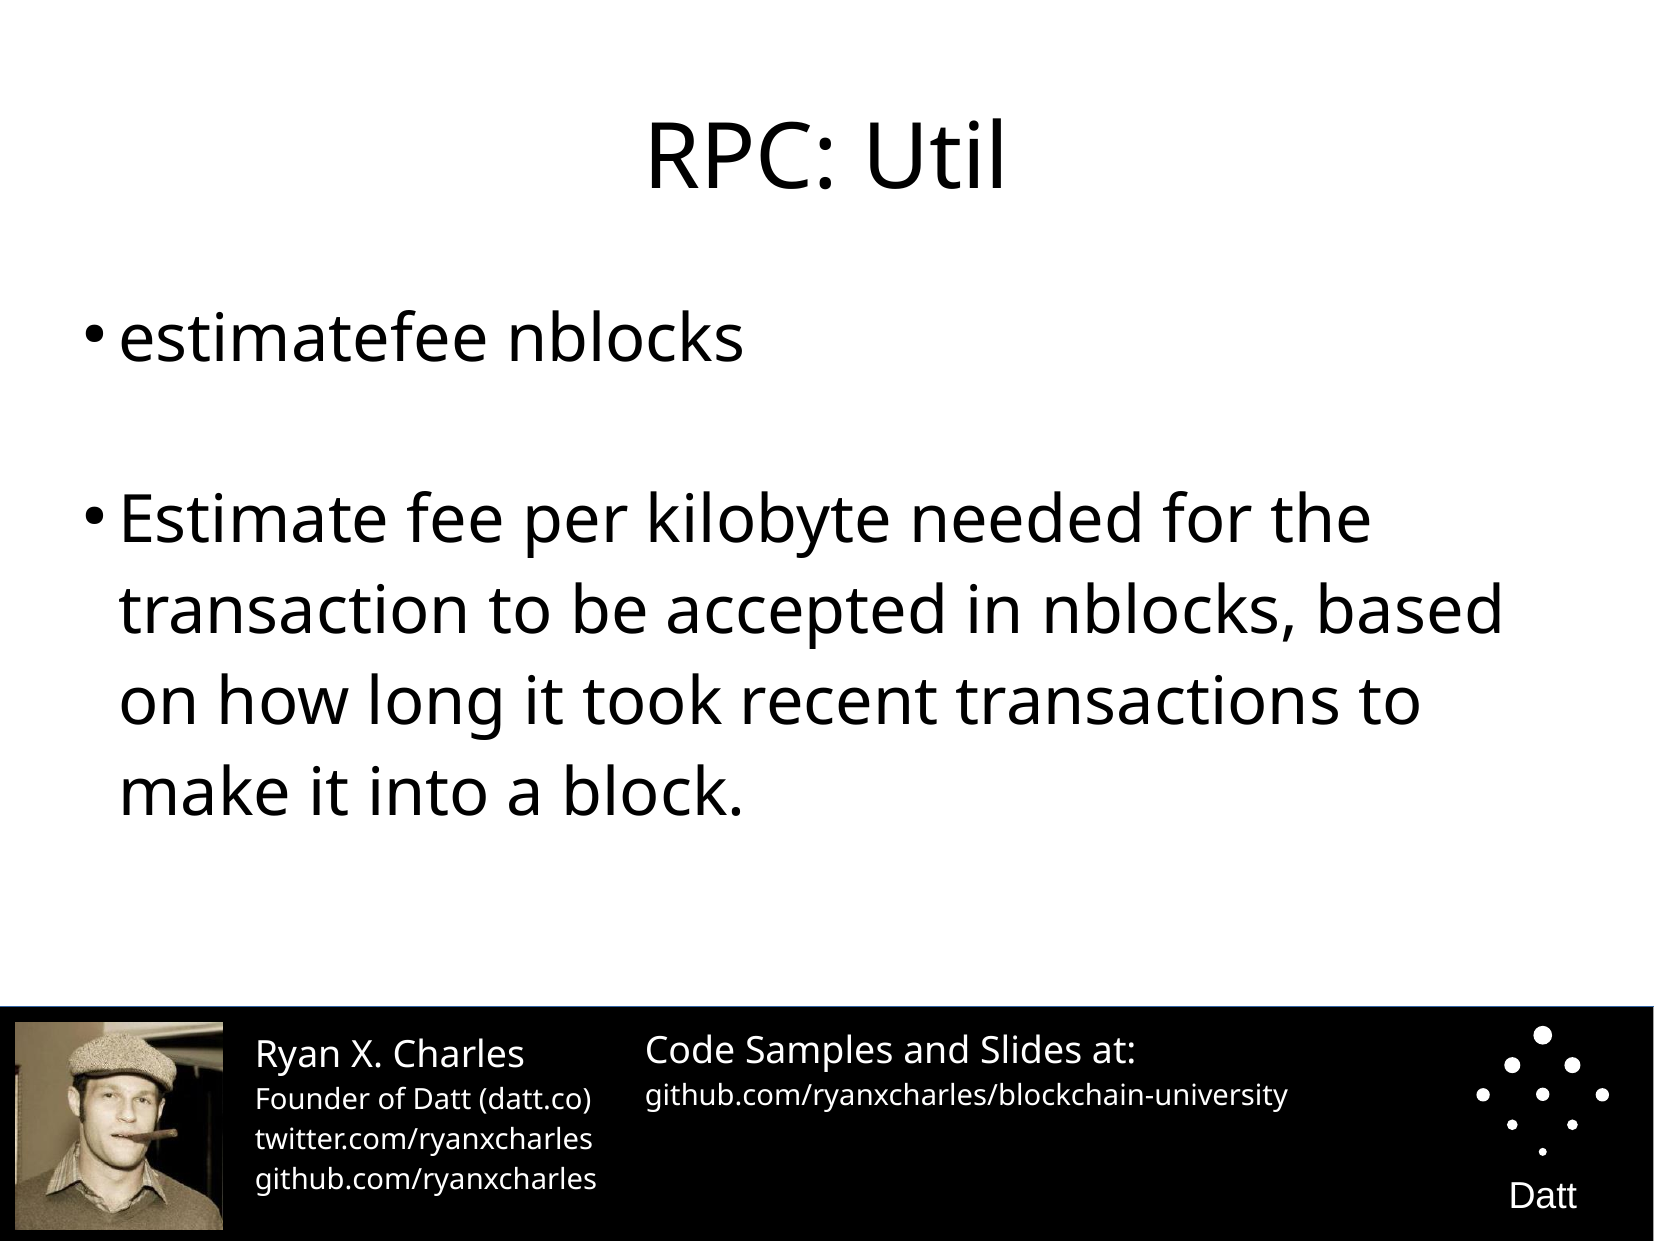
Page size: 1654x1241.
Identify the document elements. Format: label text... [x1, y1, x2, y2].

picture [15, 1022, 223, 1231]
text_box Ryan X. Charles Founder of Datt (datt.co) twitter.com/ryanxcharles github.com/ryanxcharles [240, 1020, 976, 1241]
title RPC: Util [82, 49, 1571, 257]
subtitle estimatefee nblocks Estimate fee per kilobyte needed for the transaction to be accepted in nblocks, based on how long it took recent transactions to make it into a block. [82, 290, 1571, 1006]
text_box Code Samples and Slides at: github.com/ryanxcharles/blockchain-university [630, 1015, 1403, 1156]
text_box Datt [1452, 1167, 1633, 1241]
text_box [0, 1006, 1654, 1241]
picture [1475, 1023, 1611, 1159]
